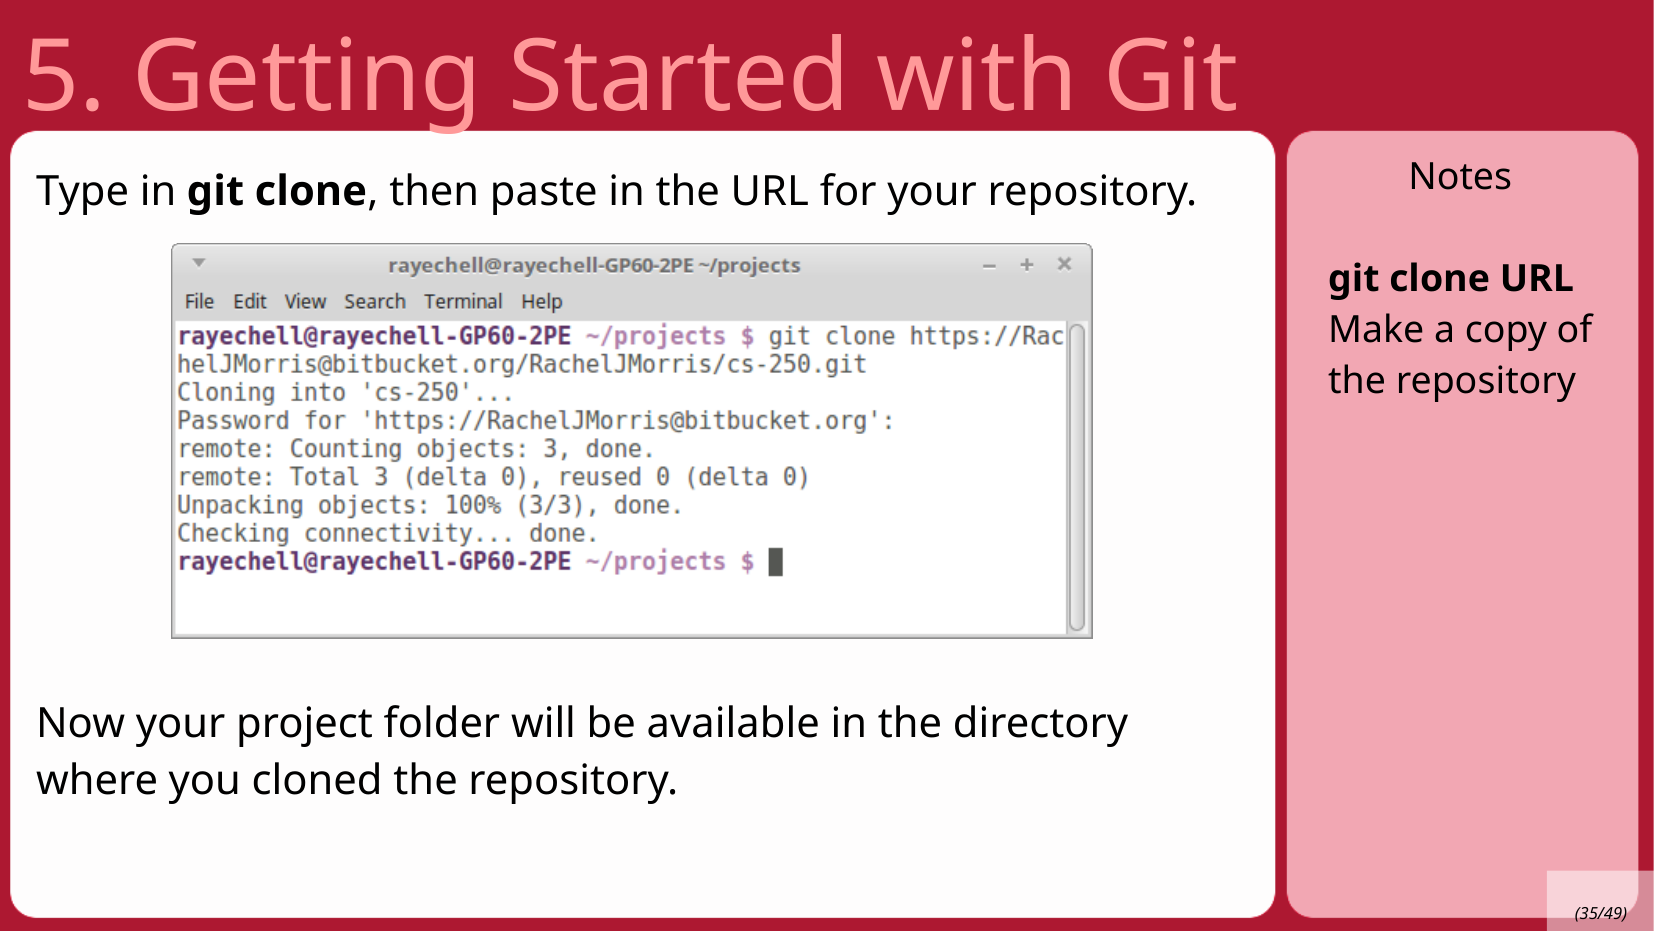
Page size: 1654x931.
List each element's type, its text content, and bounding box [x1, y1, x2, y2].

text_box Now your project folder will be available in the directory where you cloned the repository. [35, 692, 1248, 881]
title 5. Getting Started with Git [22, 7, 1511, 136]
picture [0, 0, 1654, 931]
text_box (<number>/49) [1546, 877, 1654, 931]
text_box Type in git clone, then paste in the URL for your repository. [35, 161, 1248, 209]
text_box Notes git clone URL Make a copy of the repository [1290, 141, 1631, 419]
